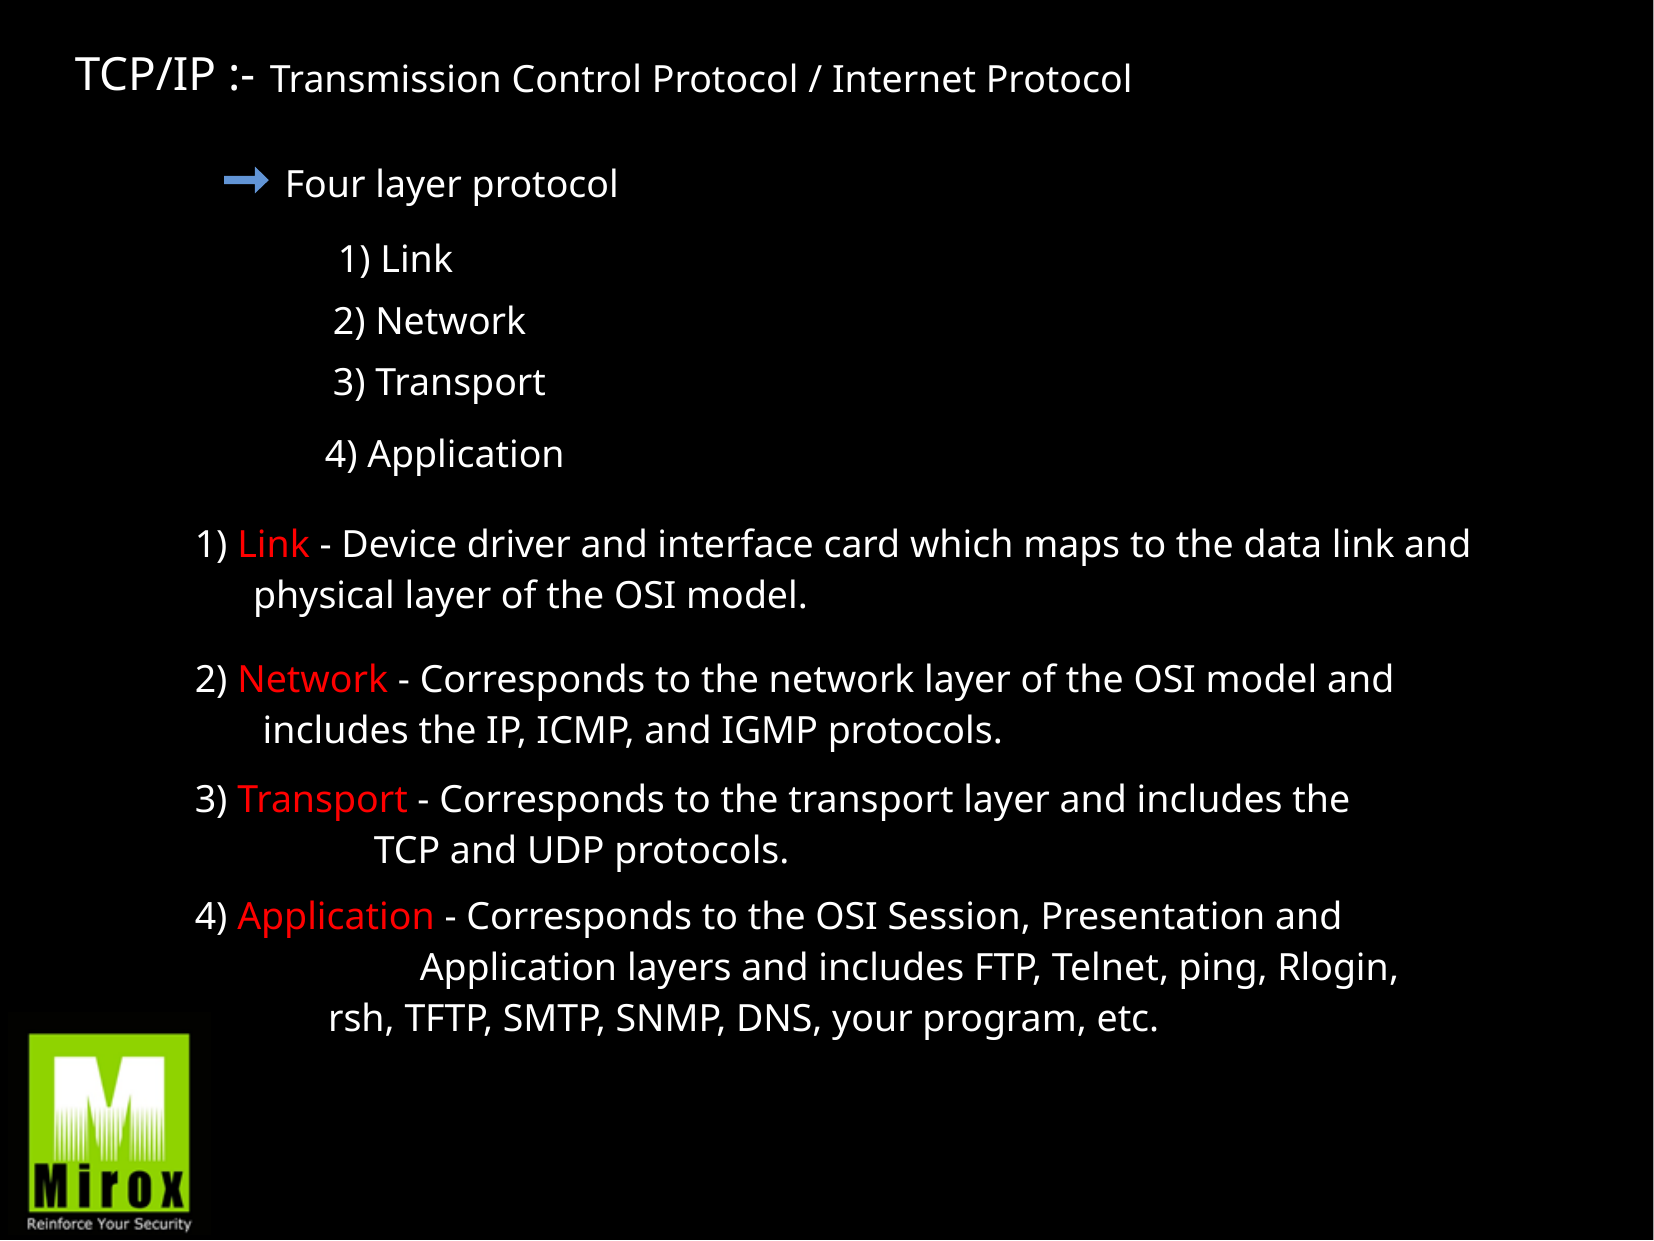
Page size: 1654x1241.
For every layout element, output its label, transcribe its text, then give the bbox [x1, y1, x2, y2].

text_box 4) Application - Corresponds to the OSI Session, Presentation and Application layers and includes FTP, Telnet, ping, Rlogin, rsh, TFTP, SMTP, SNMP, DNS, your program, etc. [180, 882, 1636, 1036]
text_box 2) Network [318, 287, 556, 348]
text_box Four layer protocol [270, 150, 654, 211]
text_box 1) Link - Device driver and interface card which maps to the data link and physical layer of the OSI model. [180, 510, 1636, 617]
text_box 2) Network - Corresponds to the network layer of the OSI model and includes the IP, ICMP, and IGMP protocols. [180, 645, 1621, 752]
text_box 4) Application [310, 420, 601, 481]
text_box 3) Transport [318, 348, 575, 410]
text_box 3) Transport - Corresponds to the transport layer and includes the TCP and UDP protocols. [180, 765, 1501, 872]
picture [8, 1012, 211, 1235]
text_box TCP/IP :- [60, 34, 278, 106]
picture [222, 165, 270, 196]
text_box Transmission Control Protocol / Internet Protocol [255, 45, 1187, 106]
text_box 1) Link [323, 225, 526, 284]
